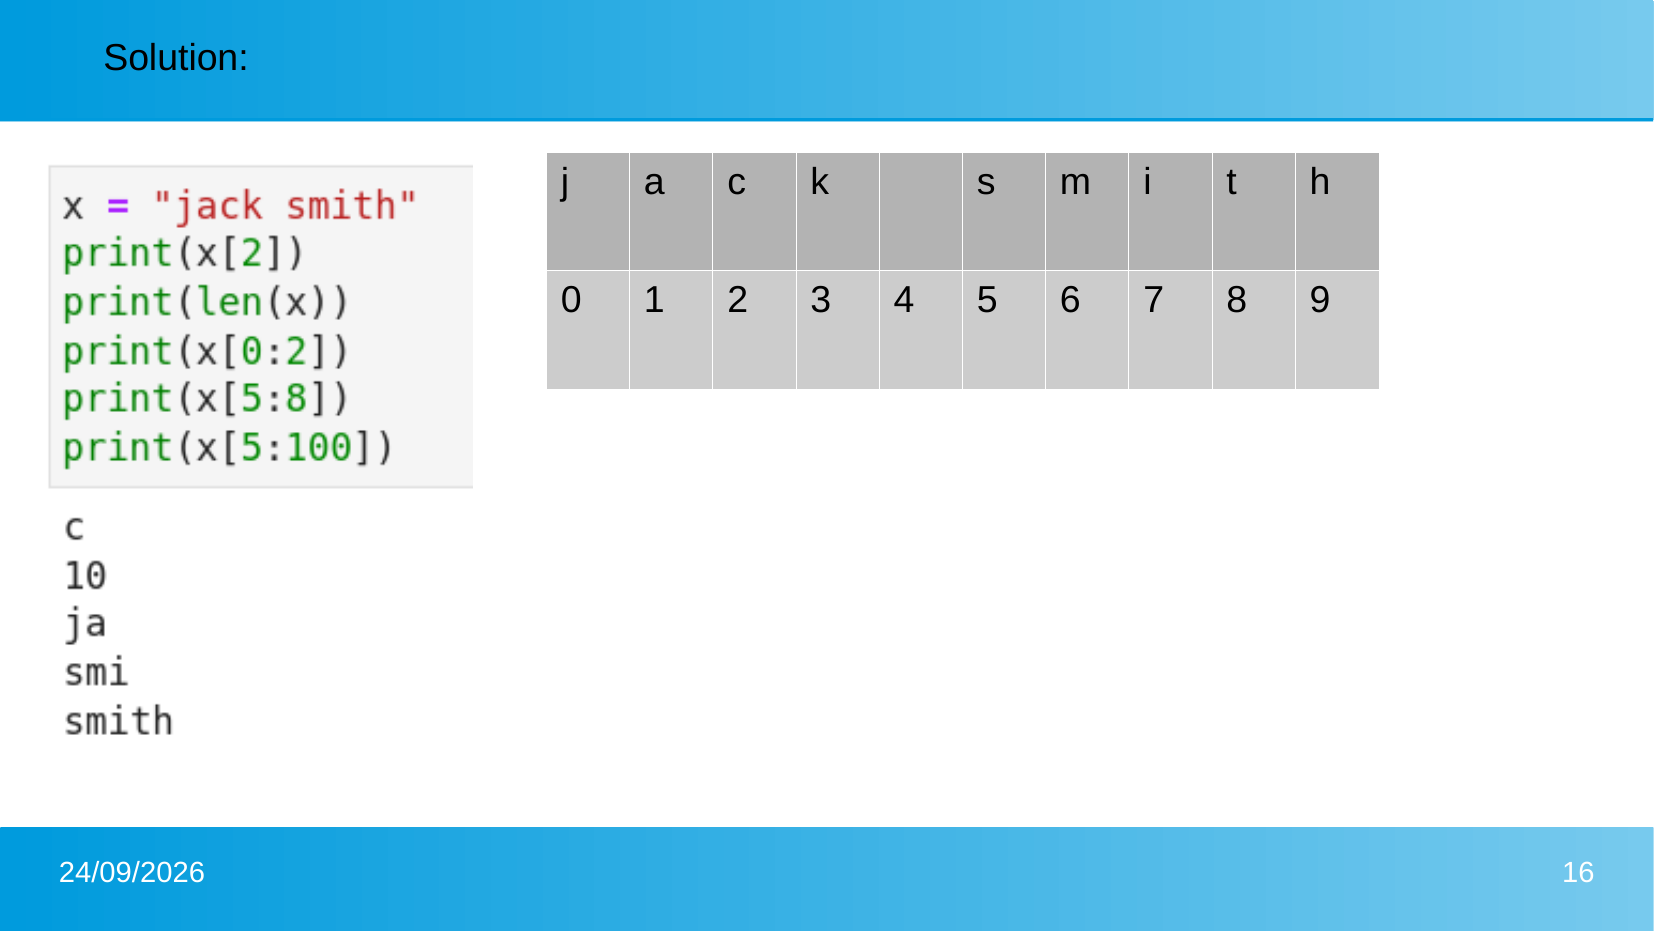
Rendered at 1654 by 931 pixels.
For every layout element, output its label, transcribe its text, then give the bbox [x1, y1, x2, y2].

text_box Solution: [88, 29, 621, 87]
table_cell 7 [1129, 271, 1212, 389]
picture [32, 153, 473, 752]
table_header c [713, 153, 796, 270]
table_header [880, 153, 962, 270]
table_header j [547, 153, 629, 270]
table_cell 1 [630, 271, 712, 389]
table_header t [1213, 153, 1295, 270]
table_header h [1296, 153, 1379, 270]
table_cell 2 [713, 271, 796, 389]
table_cell 4 [880, 271, 962, 389]
table_cell 6 [1046, 271, 1128, 389]
table_cell 5 [963, 271, 1045, 389]
table_cell 0 [547, 271, 629, 389]
table_cell 3 [797, 271, 879, 389]
table_header i [1129, 153, 1212, 270]
table_header s [963, 153, 1045, 270]
table_header k [797, 153, 879, 270]
table_cell 8 [1213, 271, 1295, 389]
table_header m [1046, 153, 1128, 270]
table_header a [630, 153, 712, 270]
table_cell 9 [1296, 271, 1379, 389]
